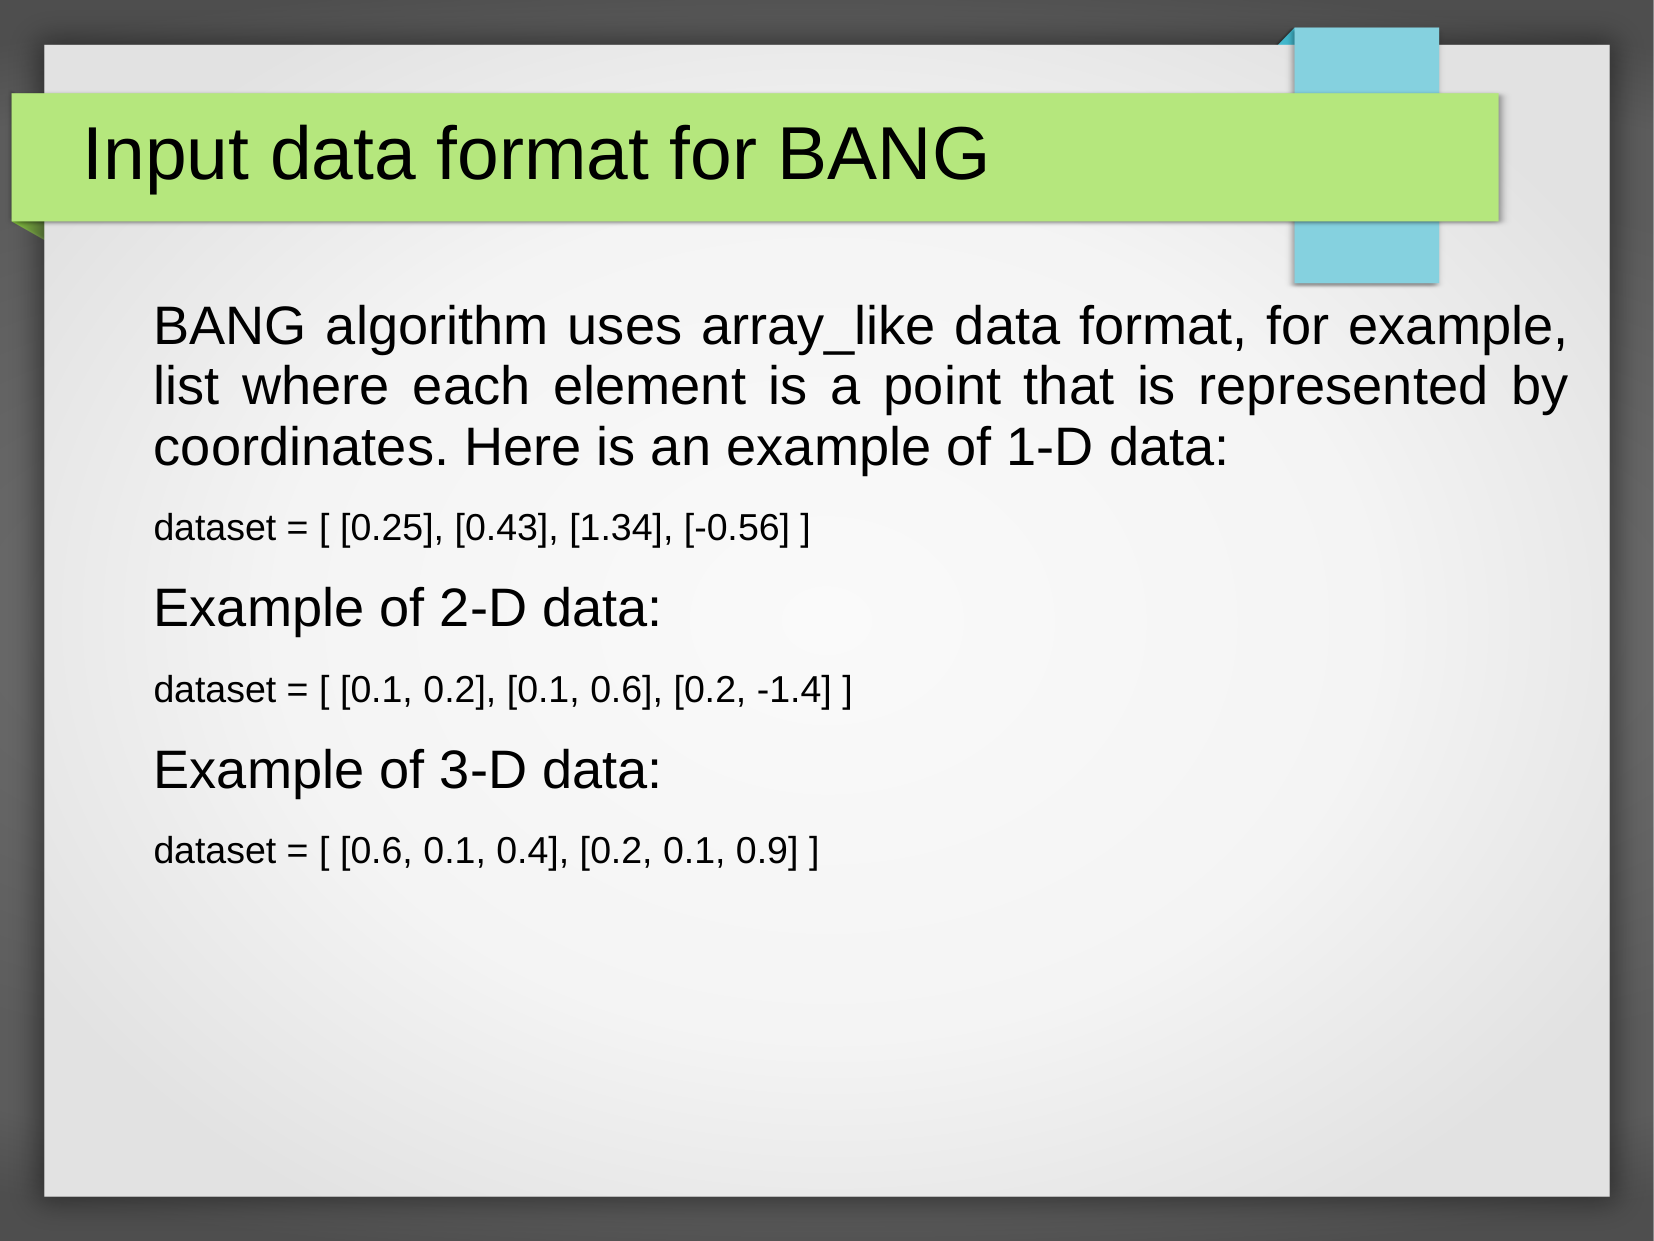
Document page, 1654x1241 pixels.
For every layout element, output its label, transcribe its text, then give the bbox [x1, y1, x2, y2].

picture [0, 0, 1654, 1241]
title Input data format for BANG [82, 94, 1264, 213]
list BANG algorithm uses array_like data format, for example, list where each element is a point that is represented by coordinates. Here is an example of 1-D data: dataset = [ [0.25], [0.43], [1.34], [-0.56] ] Example of 2-D data: dataset = [ [0.1, 0.2], [0.1, 0.6], [0.2, -1.4] ] Example of 3-D data: dataset = [ [0.6, 0.1, 0.4], [0.2, 0.1, 0.9] ] [82, 295, 1571, 1015]
